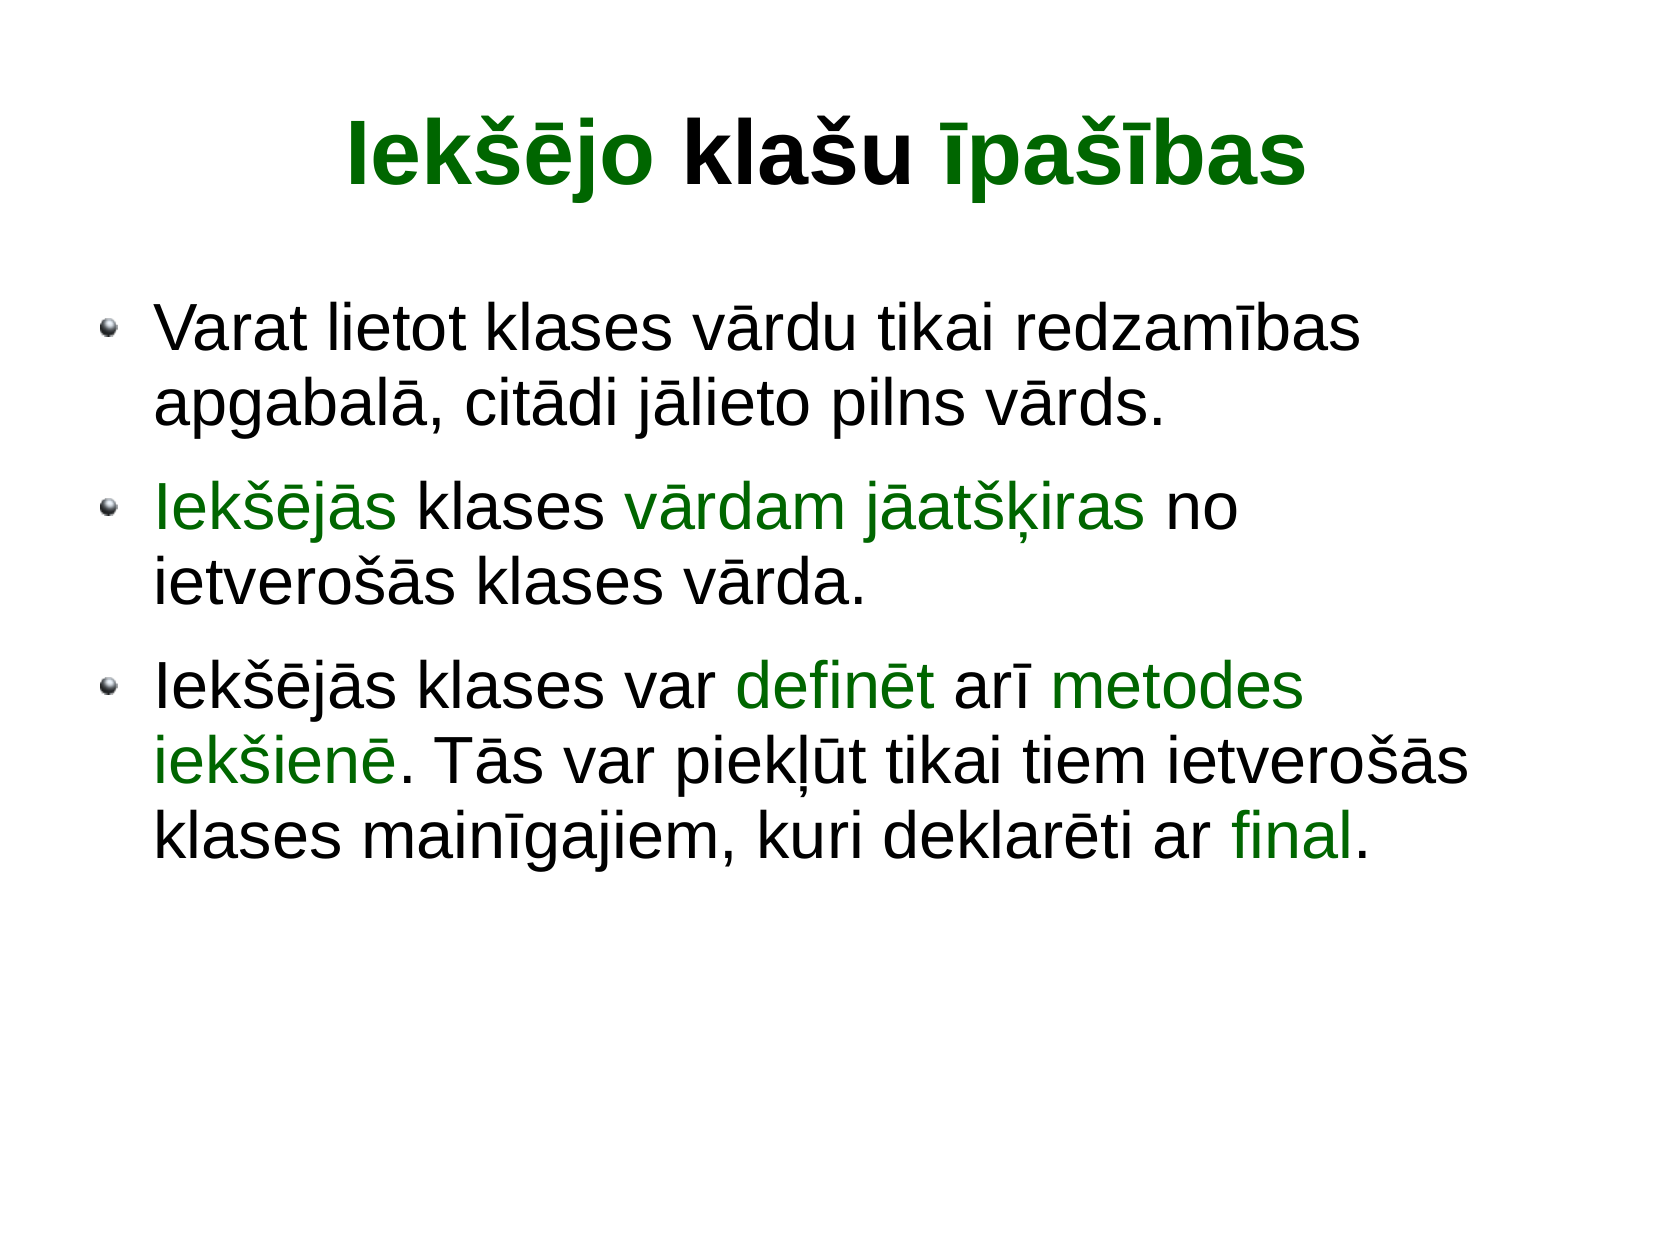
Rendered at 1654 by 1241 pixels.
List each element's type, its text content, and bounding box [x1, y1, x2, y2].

list Varat lietot klases vārdu tikai redzamības apgabalā, citādi jālieto pilns vārds. Iekšējās klases vārdam jāatšķiras no ietverošās klases vārda. Iekšējās klases var definēt arī metodes iekšienē. Tās var piekļūt tikai tiem ietverošās klases mainīgajiem, kuri deklarēti ar final. [82, 290, 1538, 1010]
title Iekšējo klašu īpašības [82, 49, 1571, 257]
